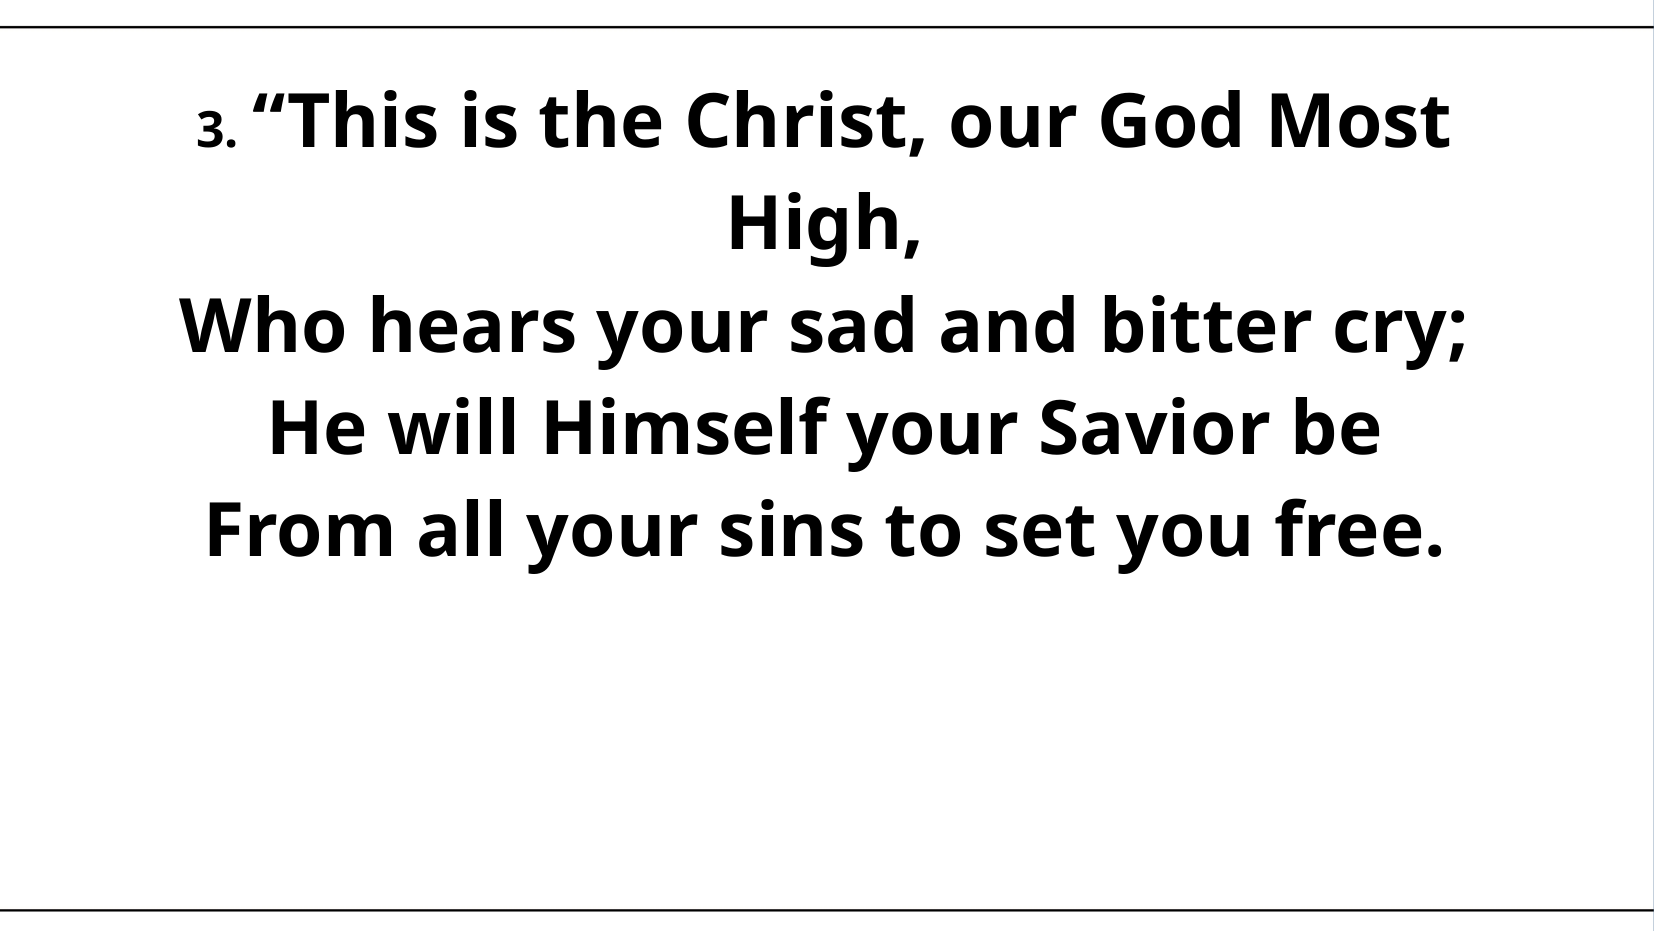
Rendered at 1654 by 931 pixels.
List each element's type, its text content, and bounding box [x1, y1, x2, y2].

text_box 3. “This is the Christ, our God Most High, Who hears your sad and bitter cry; He will Himself your Savior be From all your sins to set you free. [75, 60, 1576, 496]
picture [0, 0, 1654, 931]
